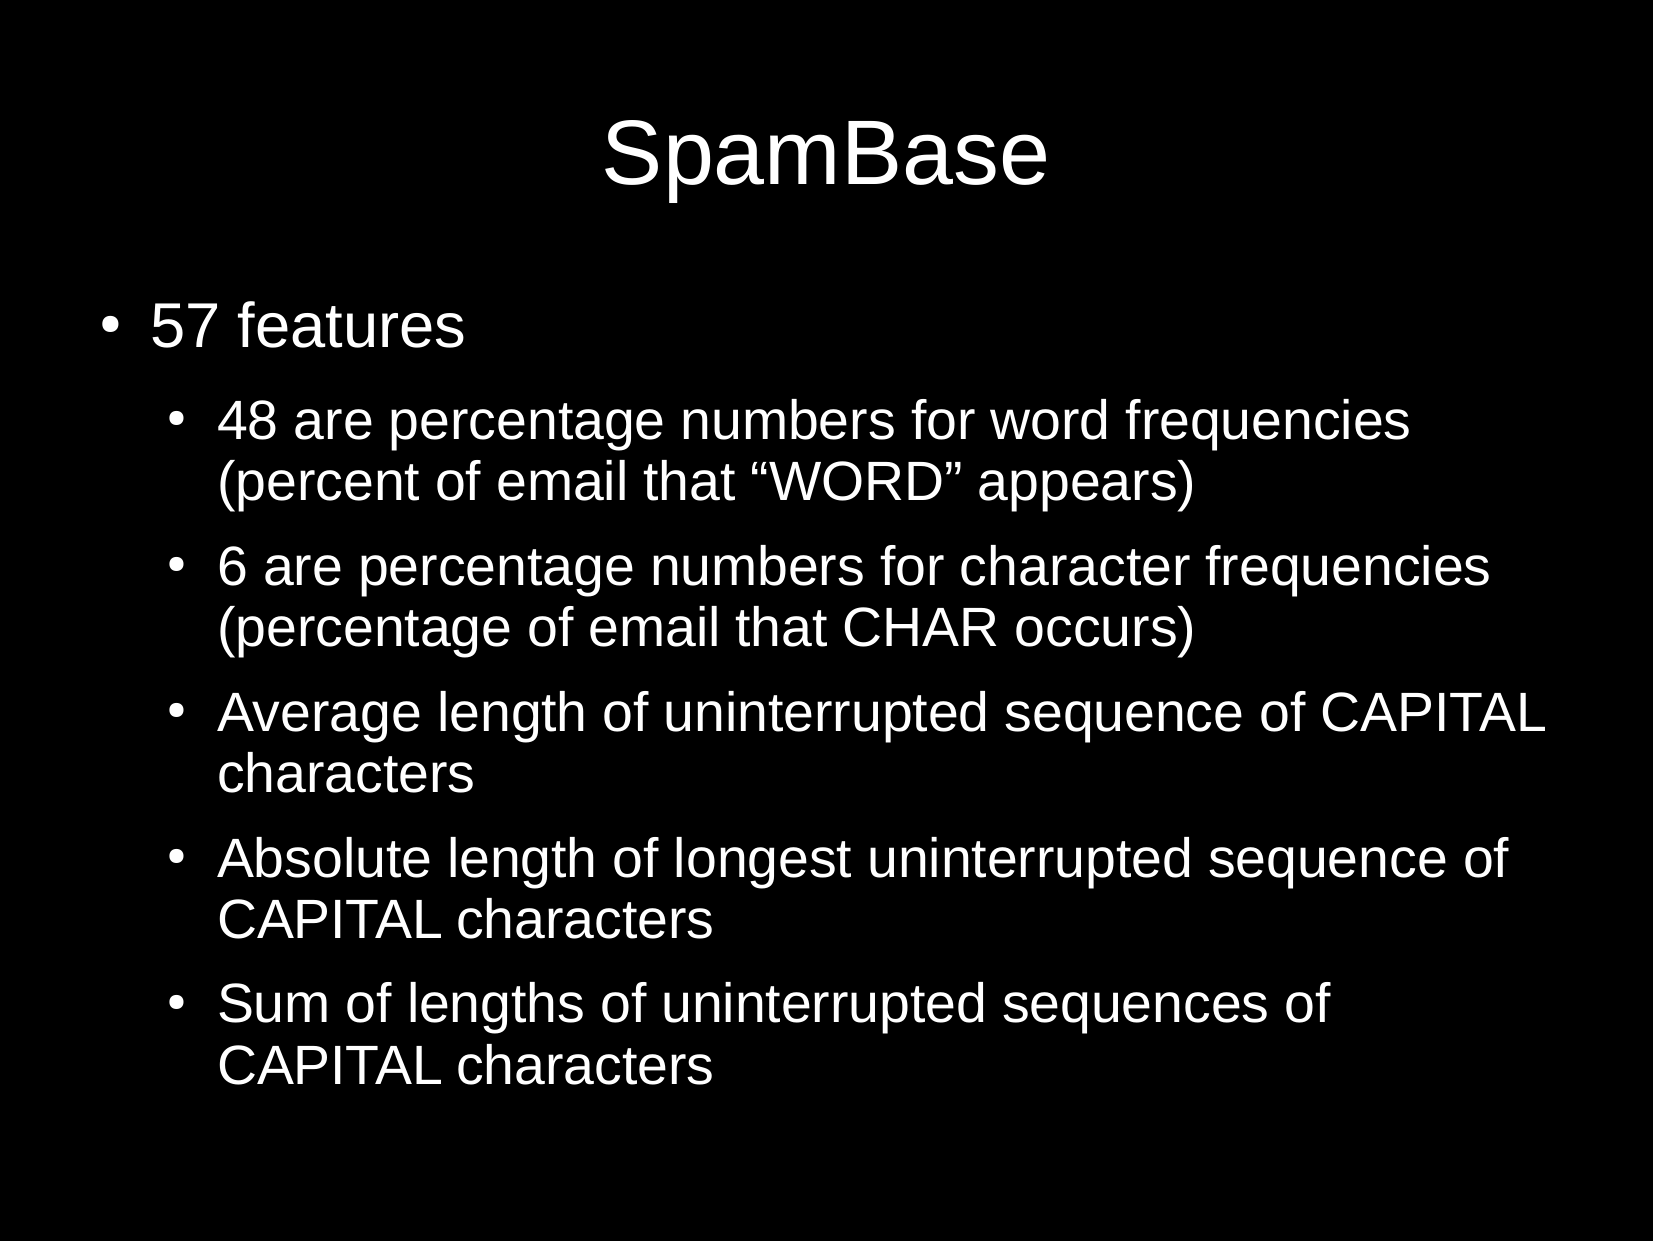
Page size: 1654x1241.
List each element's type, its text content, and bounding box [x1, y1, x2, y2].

list 57 features 48 are percentage numbers for word frequencies (percent of email that “WORD” appears) 6 are percentage numbers for character frequencies (percentage of email that CHAR occurs) Average length of uninterrupted sequence of CAPITAL characters Absolute length of longest uninterrupted sequence of CAPITAL characters Sum of lengths of uninterrupted sequences of CAPITAL characters [82, 290, 1571, 1109]
title SpamBase [82, 56, 1571, 250]
